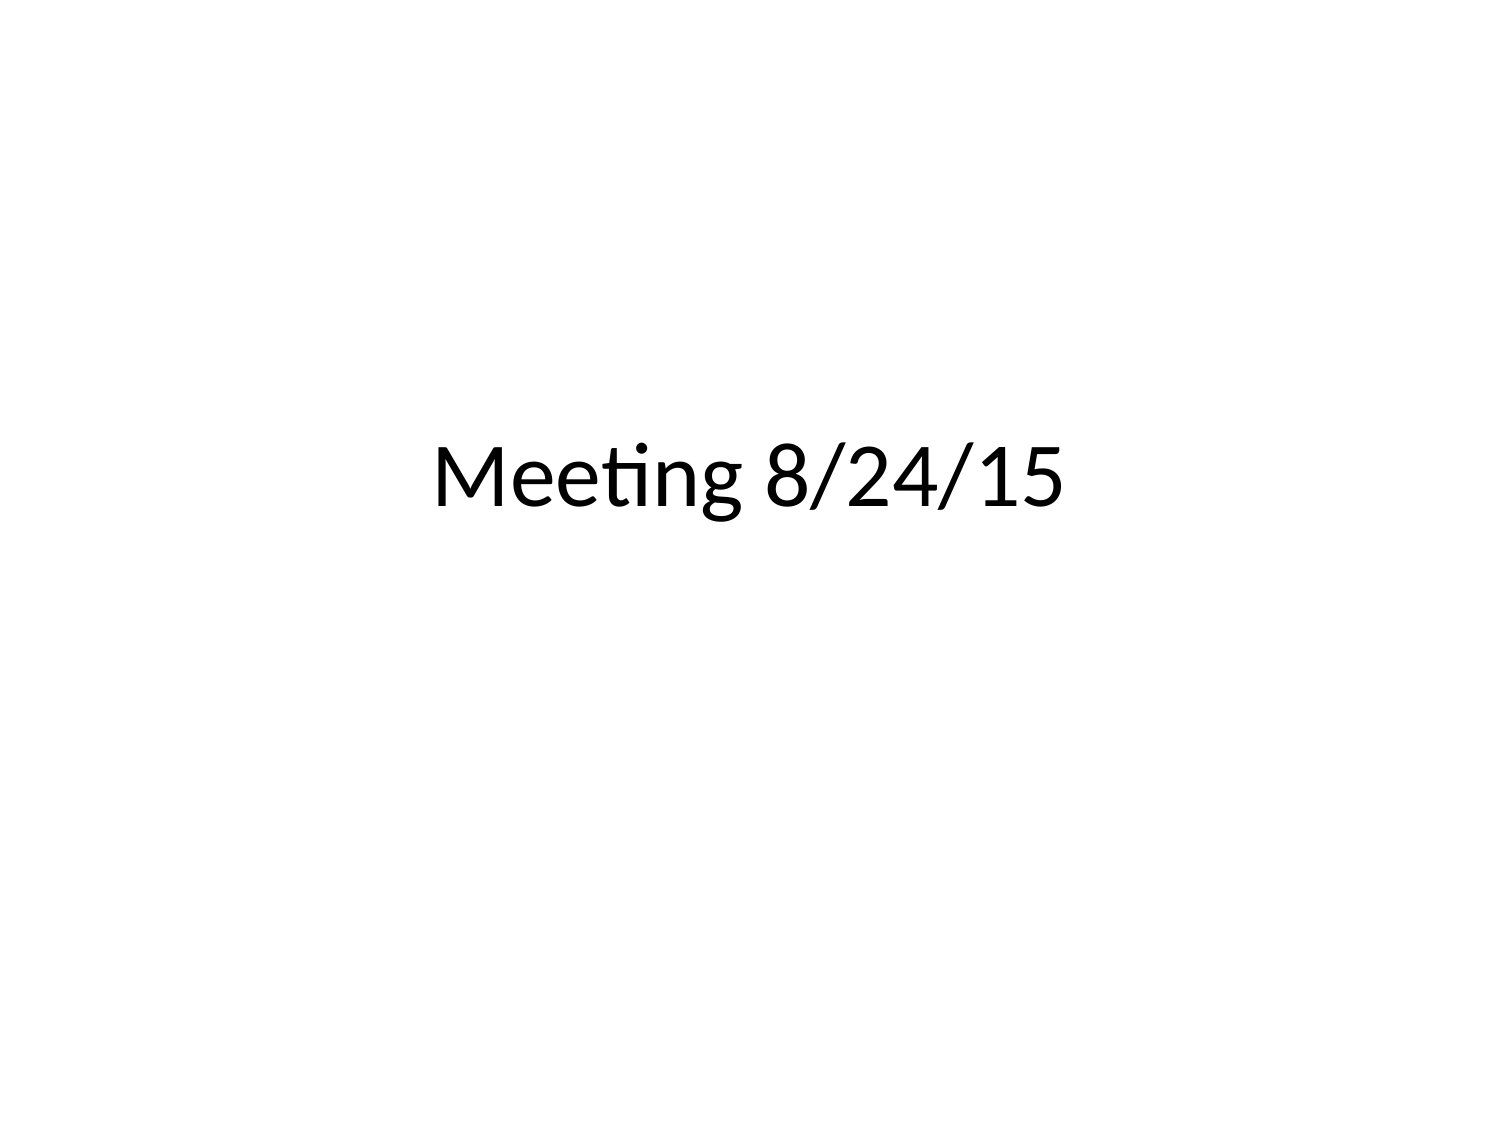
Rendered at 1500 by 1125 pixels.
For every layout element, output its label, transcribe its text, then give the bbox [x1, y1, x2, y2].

title Meeting 8/24/15 [112, 349, 1388, 591]
